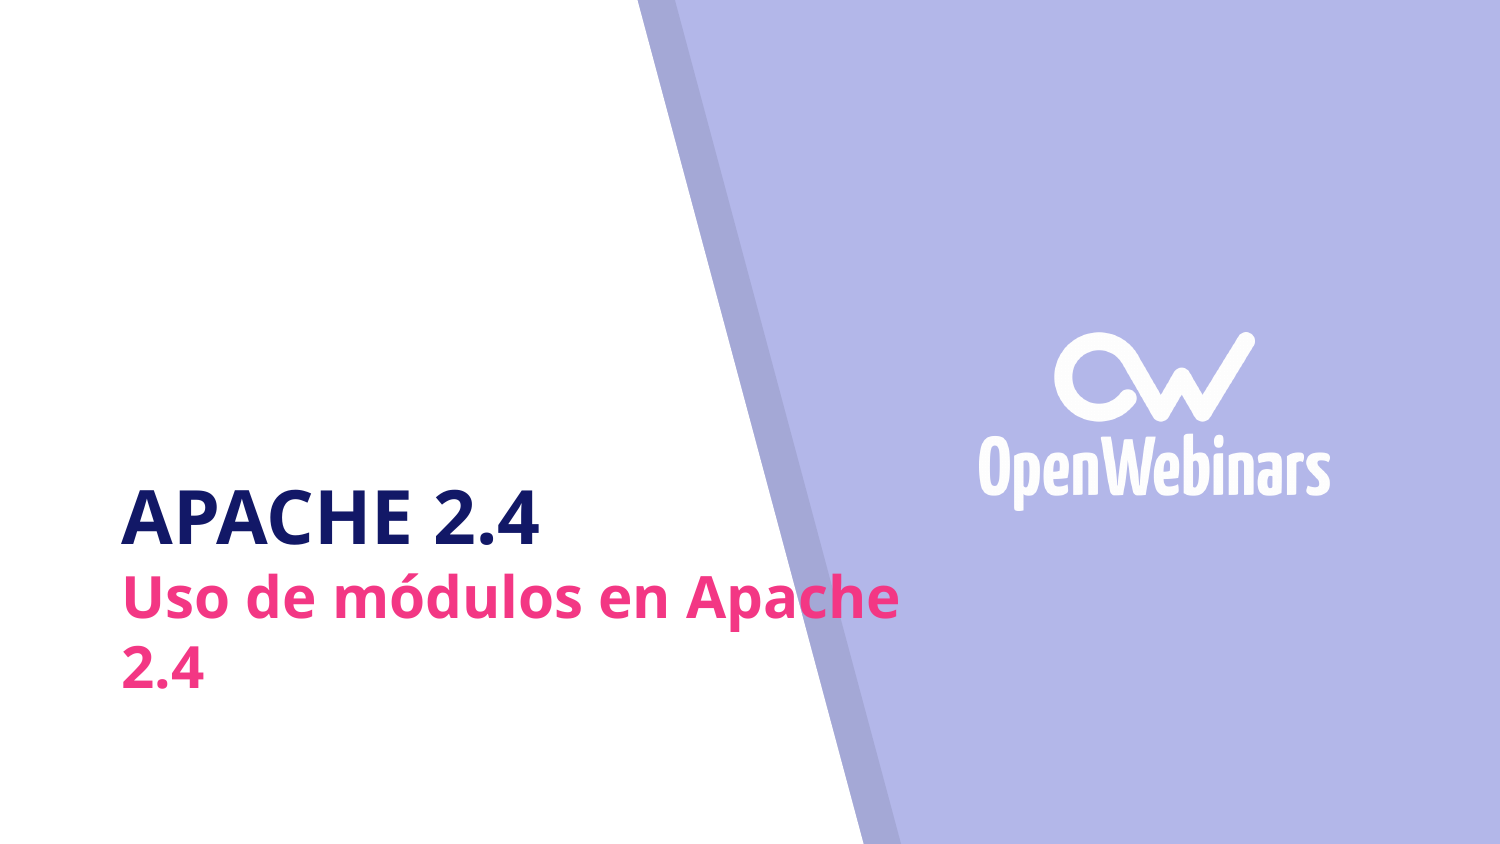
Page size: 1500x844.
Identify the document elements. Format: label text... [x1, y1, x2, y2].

picture [979, 332, 1330, 512]
title APACHE 2.4 Uso de módulos en Apache 2.4 [106, 520, 945, 715]
